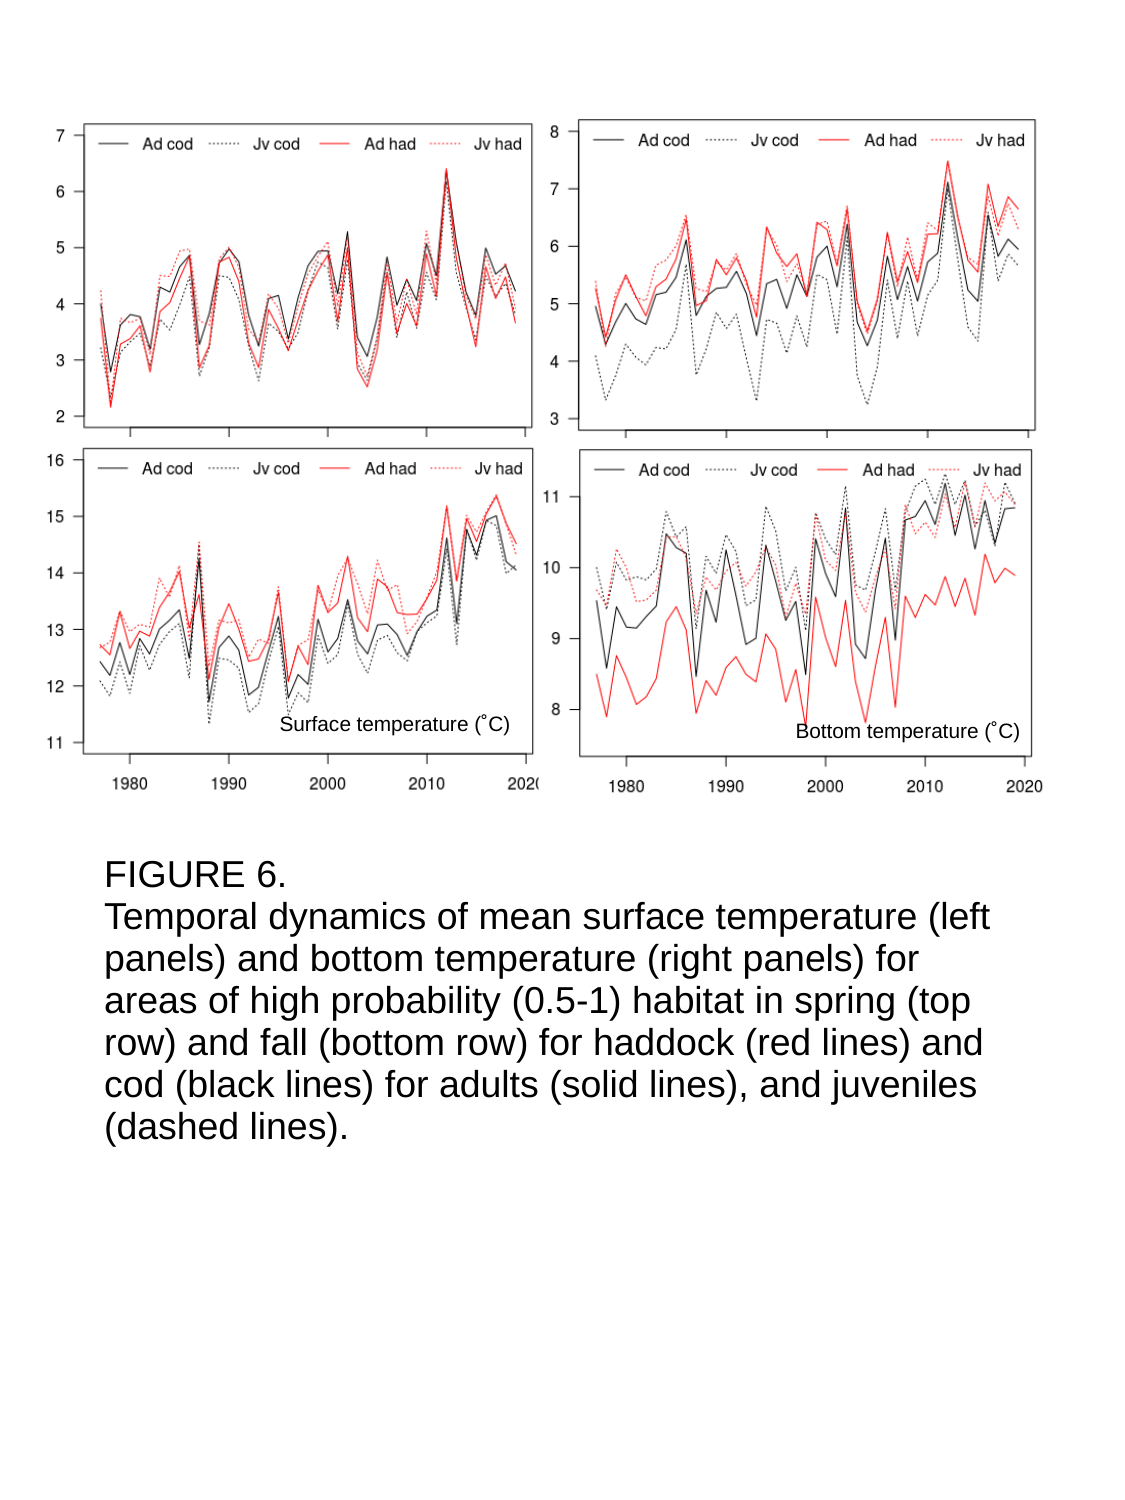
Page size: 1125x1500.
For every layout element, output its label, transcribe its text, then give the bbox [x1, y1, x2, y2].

picture [24, 110, 1055, 799]
text_box Surface temperature (˚C) [225, 704, 526, 748]
text_box FIGURE 6. Temporal dynamics of mean surface temperature (left panels) and bottom temperature (right panels) for areas of high probability (0.5-1) habitat in spring (top row) and fall (bottom row) for haddock (red lines) and cod (black lines) for adults (solid lines), and juveniles (dashed lines). [89, 846, 1021, 1156]
text_box Bottom temperature (˚C) [735, 711, 1036, 751]
